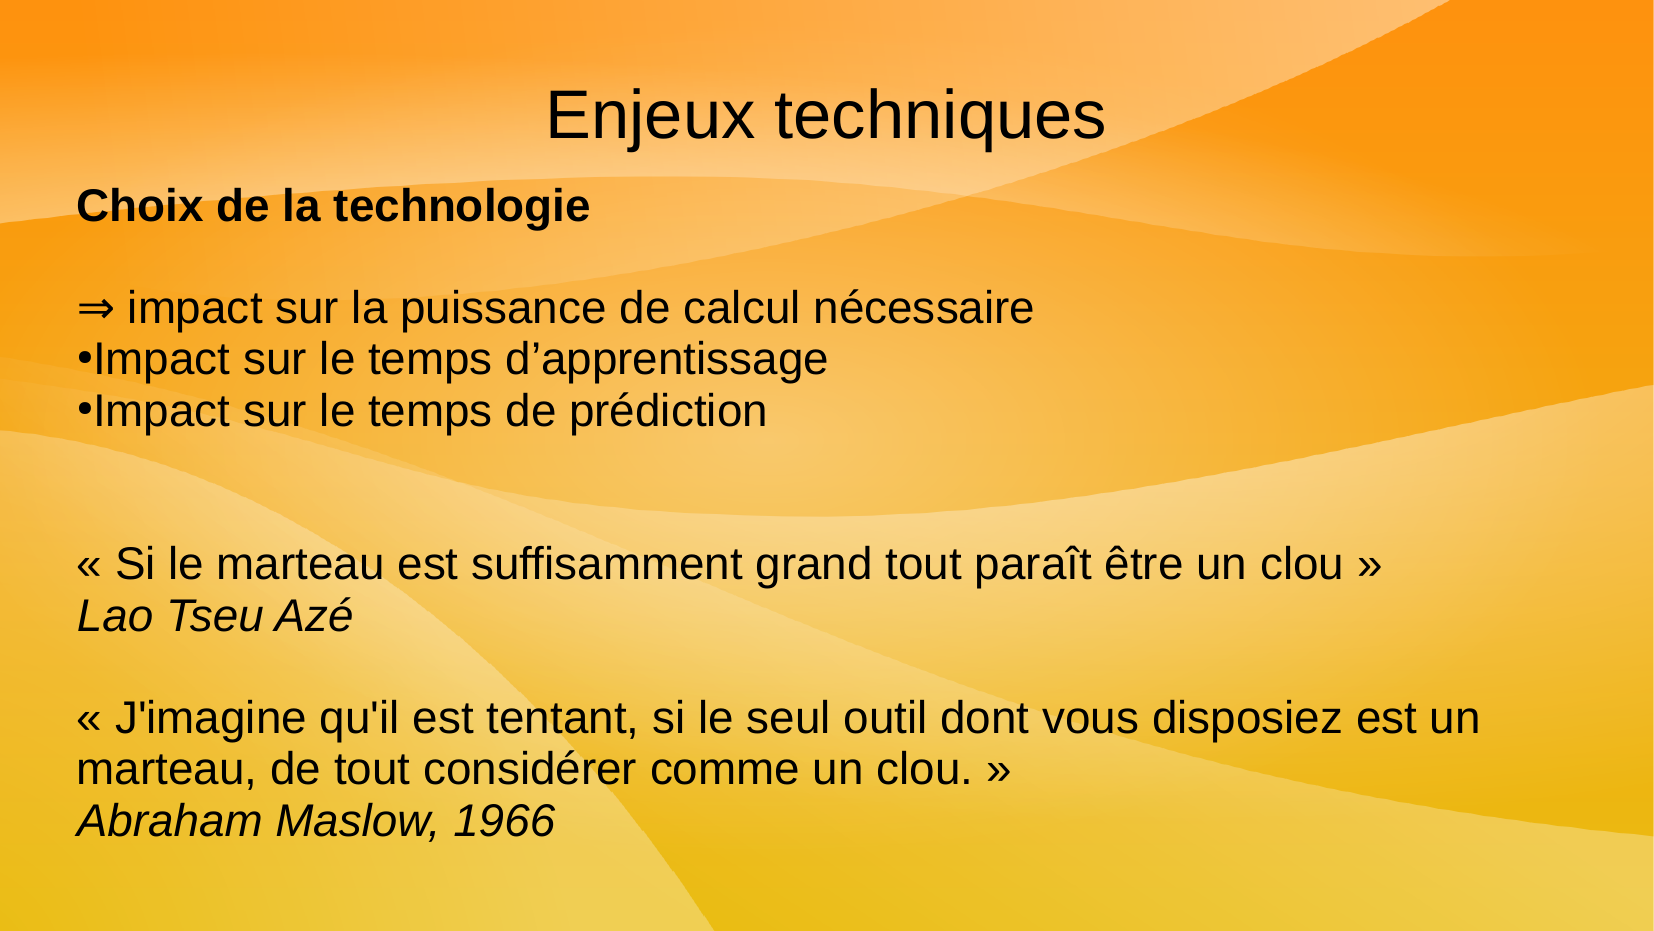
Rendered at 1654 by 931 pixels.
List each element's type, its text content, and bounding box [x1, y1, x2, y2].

title Enjeux techniques [82, 37, 1571, 193]
subtitle Choix de la technologie ⇒ impact sur la puissance de calcul nécessaire Impact sur le temps d’apprentissage Impact sur le temps de prédiction « Si le marteau est suffisamment grand tout paraît être un clou » Lao Tseu Azé « J'imagine qu'il est tentant, si le seul outil dont vous disposiez est un marteau, de tout considérer comme un clou. » Abraham Maslow, 1966 [76, 179, 1565, 928]
picture [0, 0, 1654, 931]
